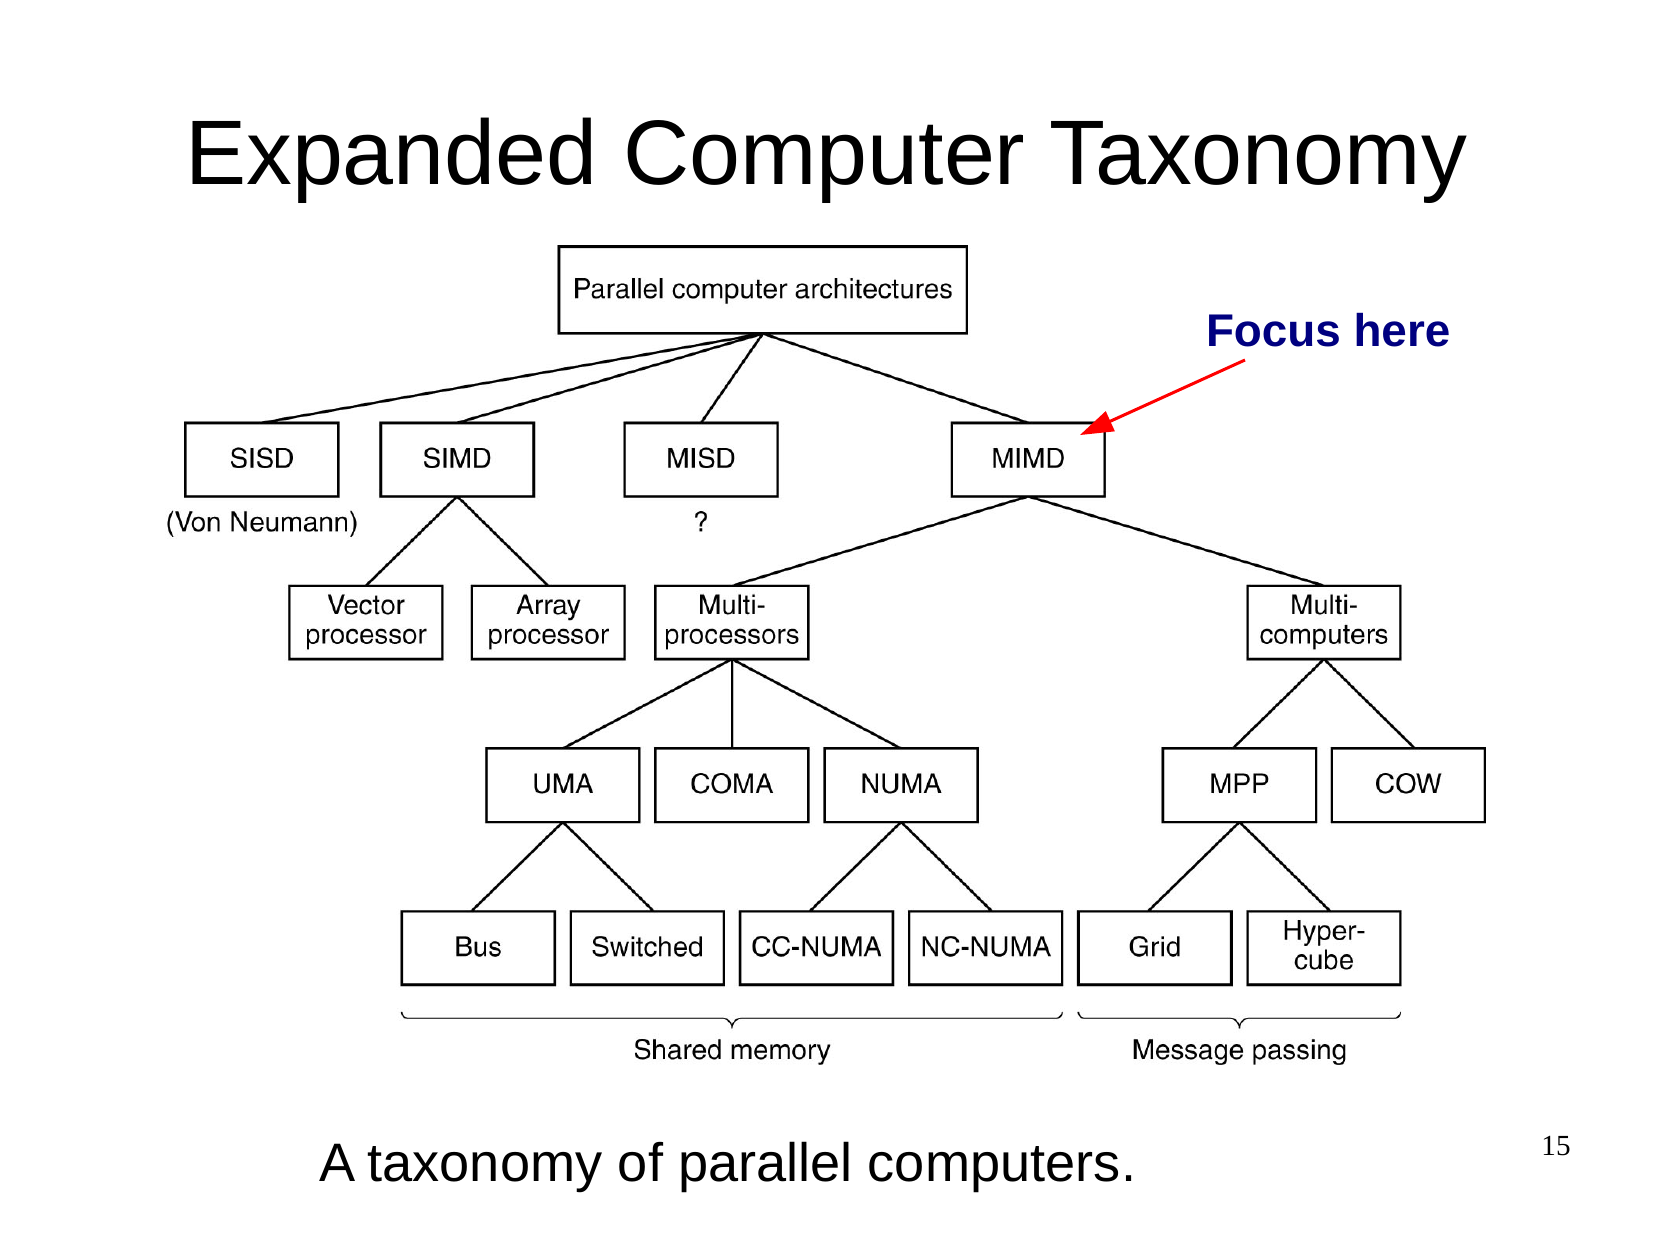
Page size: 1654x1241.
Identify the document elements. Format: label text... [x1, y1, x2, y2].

title Expanded Computer Taxonomy [82, 49, 1571, 257]
text_box Focus here [1191, 297, 1466, 364]
text_box A taxonomy of parallel computers. [304, 1124, 1152, 1201]
picture [165, 245, 1486, 1066]
